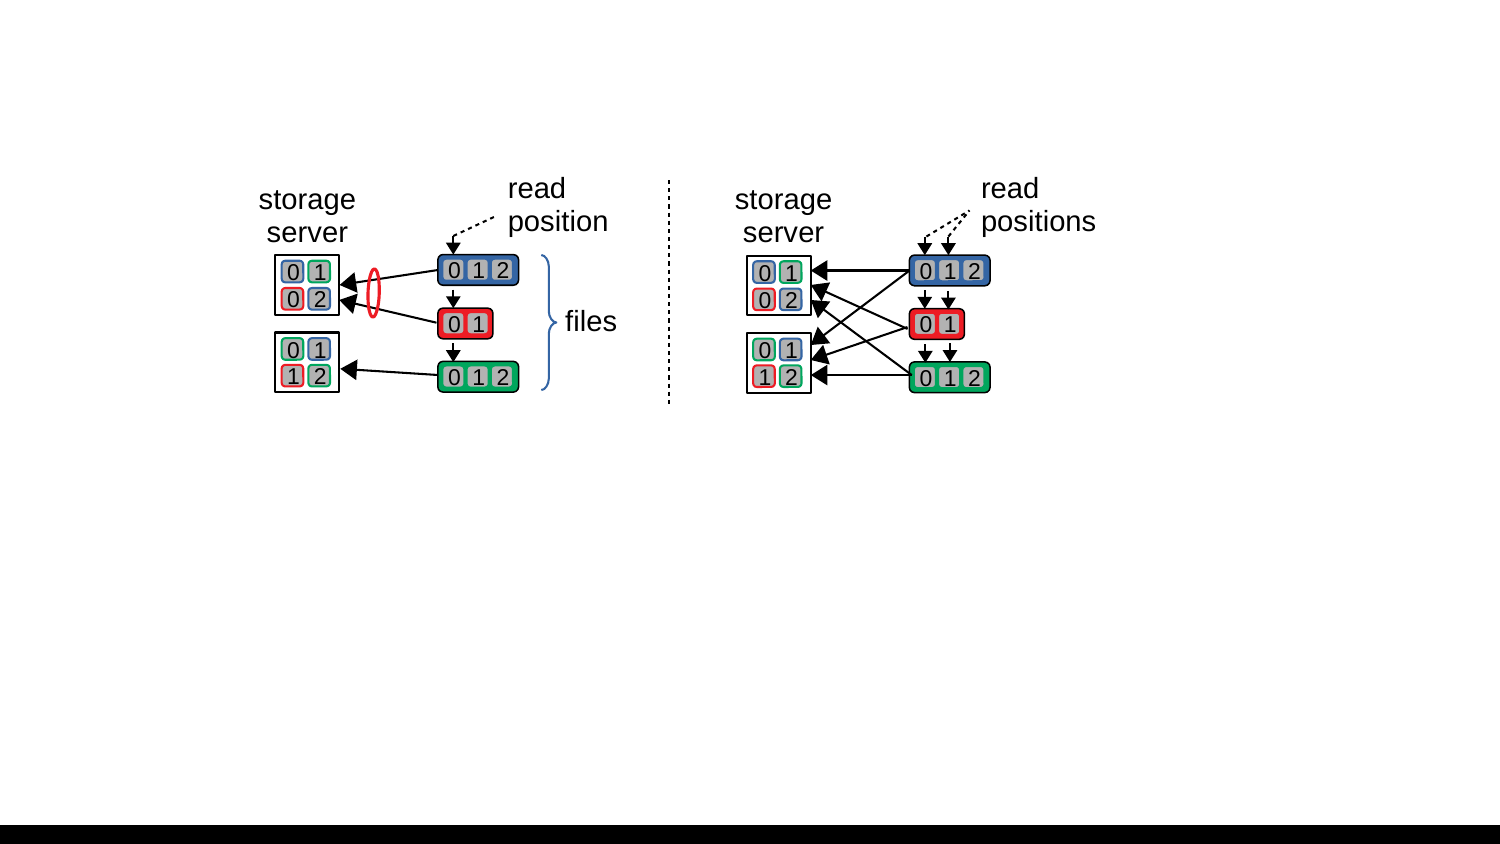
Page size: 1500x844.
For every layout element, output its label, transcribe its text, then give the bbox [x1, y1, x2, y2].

text_box 0 [442, 312, 465, 335]
text_box 1 [938, 312, 960, 335]
text_box [437, 361, 519, 393]
text_box [909, 361, 991, 393]
text_box 1 [466, 312, 489, 335]
text_box 1 [281, 364, 304, 387]
text_box 0 [281, 288, 304, 310]
text_box [909, 255, 991, 286]
text_box 0 [914, 366, 936, 388]
text_box 2 [962, 259, 985, 282]
text_box 1 [308, 260, 331, 283]
text_box 0 [753, 288, 775, 311]
text_box 1 [938, 366, 960, 388]
text_box 0 [914, 259, 936, 282]
text_box files [550, 297, 647, 346]
text_box 1 [466, 365, 489, 388]
text_box storage server [243, 175, 379, 256]
text_box 2 [308, 288, 331, 310]
text_box 0 [442, 365, 465, 388]
text_box 1 [779, 338, 802, 361]
text_box 2 [962, 366, 985, 388]
text_box 0 [442, 258, 465, 281]
text_box 0 [753, 338, 775, 361]
text_box 0 [914, 312, 936, 335]
text_box 2 [779, 365, 802, 387]
text_box 2 [308, 364, 331, 387]
text_box 0 [281, 338, 304, 360]
text_box 1 [308, 338, 331, 360]
text_box [437, 254, 519, 286]
text_box read positions [966, 165, 1117, 256]
text_box 1 [753, 365, 775, 387]
text_box 0 [753, 261, 775, 283]
text_box 0 [281, 260, 304, 283]
text_box 2 [491, 365, 513, 388]
text_box 2 [779, 288, 802, 311]
text_box 1 [466, 258, 489, 281]
text_box 2 [491, 258, 513, 281]
text_box 1 [938, 259, 960, 282]
text_box read position [493, 165, 629, 245]
text_box [437, 308, 493, 339]
text_box [909, 308, 965, 340]
text_box storage server [720, 175, 856, 256]
text_box 1 [779, 261, 802, 283]
